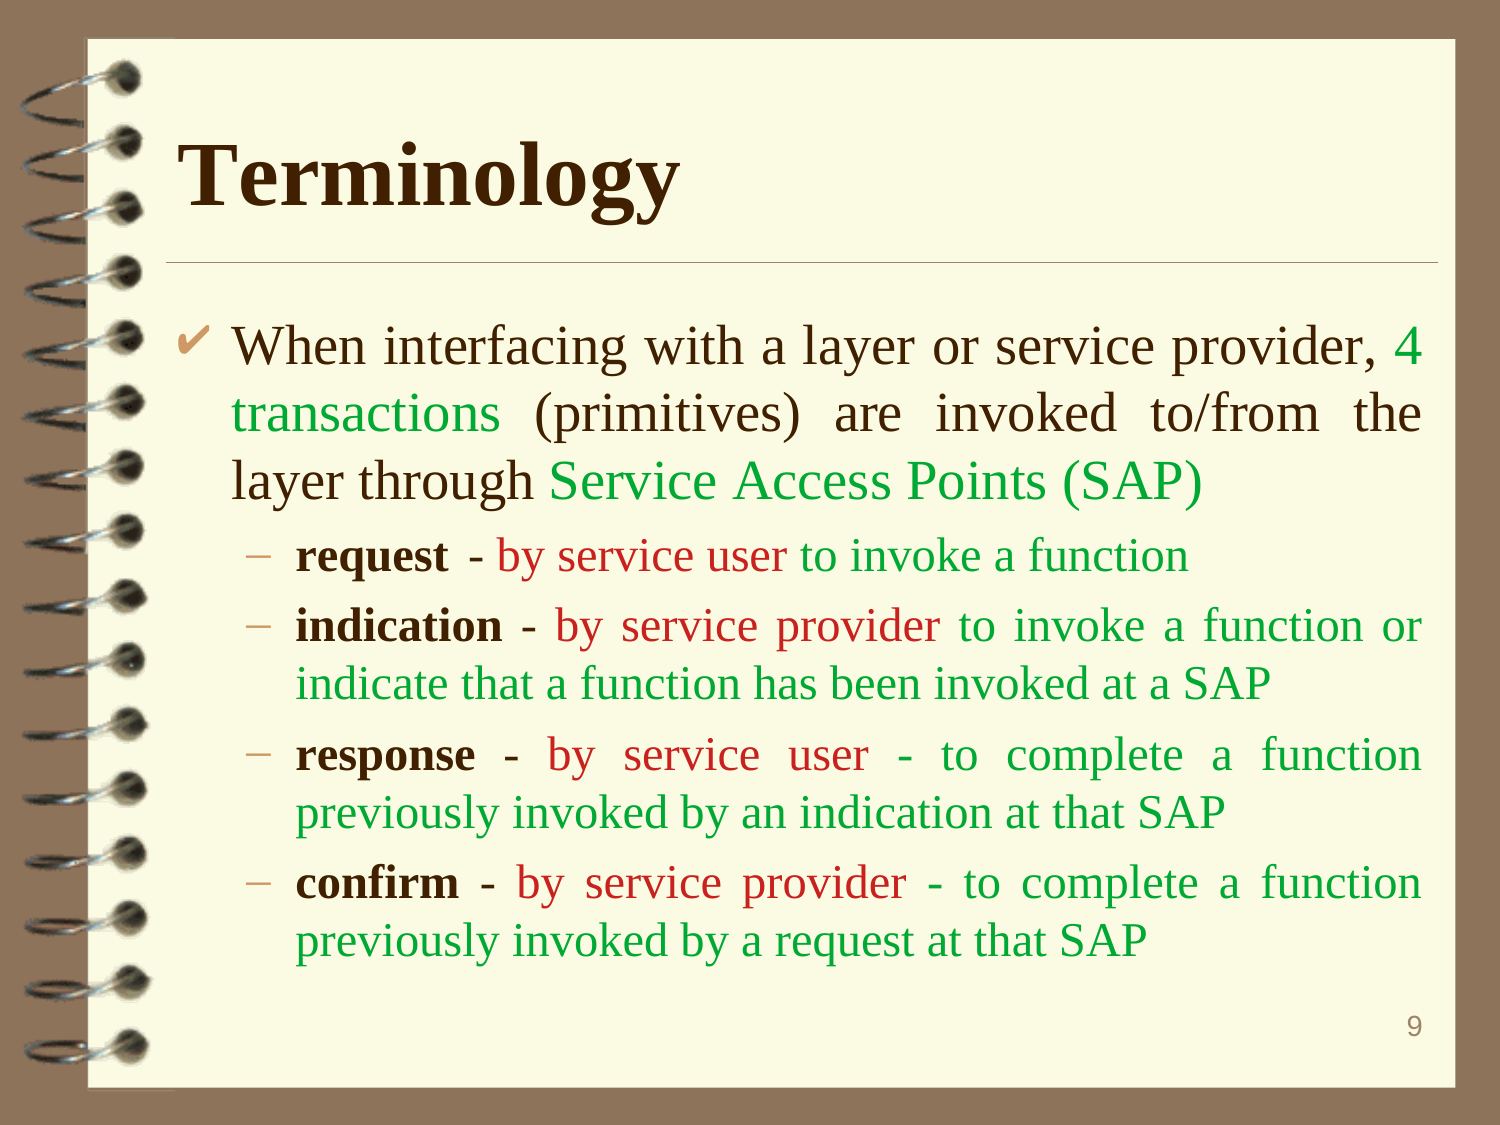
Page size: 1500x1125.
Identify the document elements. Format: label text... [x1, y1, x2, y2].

picture [0, 0, 175, 1125]
list When interfacing with a layer or service provider, 4 transactions (primitives) are invoked to/from the layer through Service Access Points (SAP) request - by service user to invoke a function indication - by service provider to invoke a function or indicate that a function has been invoked at a SAP response - by service user - to complete a function previously invoked by an indication at that SAP confirm - by service provider - to complete a function previously invoked by a request at that SAP [162, 299, 1438, 976]
title Terminology [162, 74, 1438, 263]
